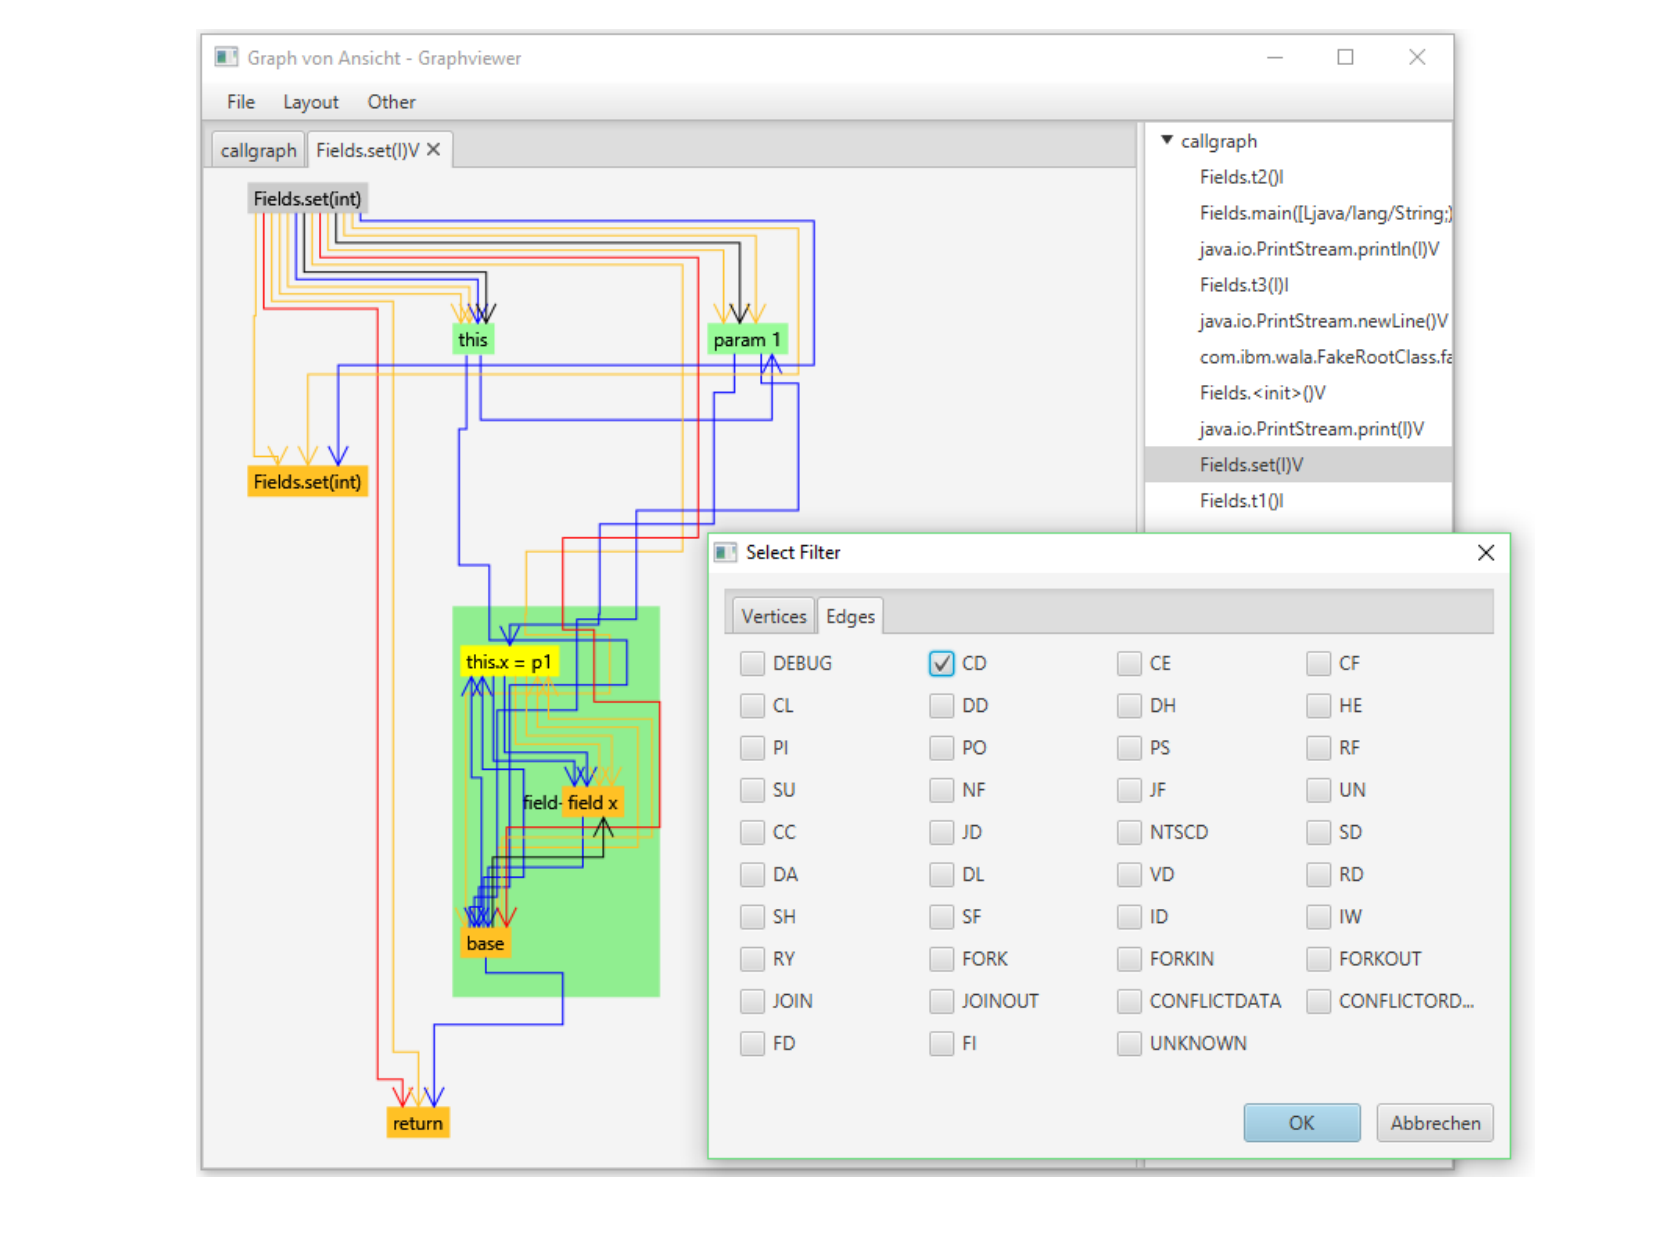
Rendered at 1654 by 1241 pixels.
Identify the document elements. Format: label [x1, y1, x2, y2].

picture [196, 29, 1535, 1177]
